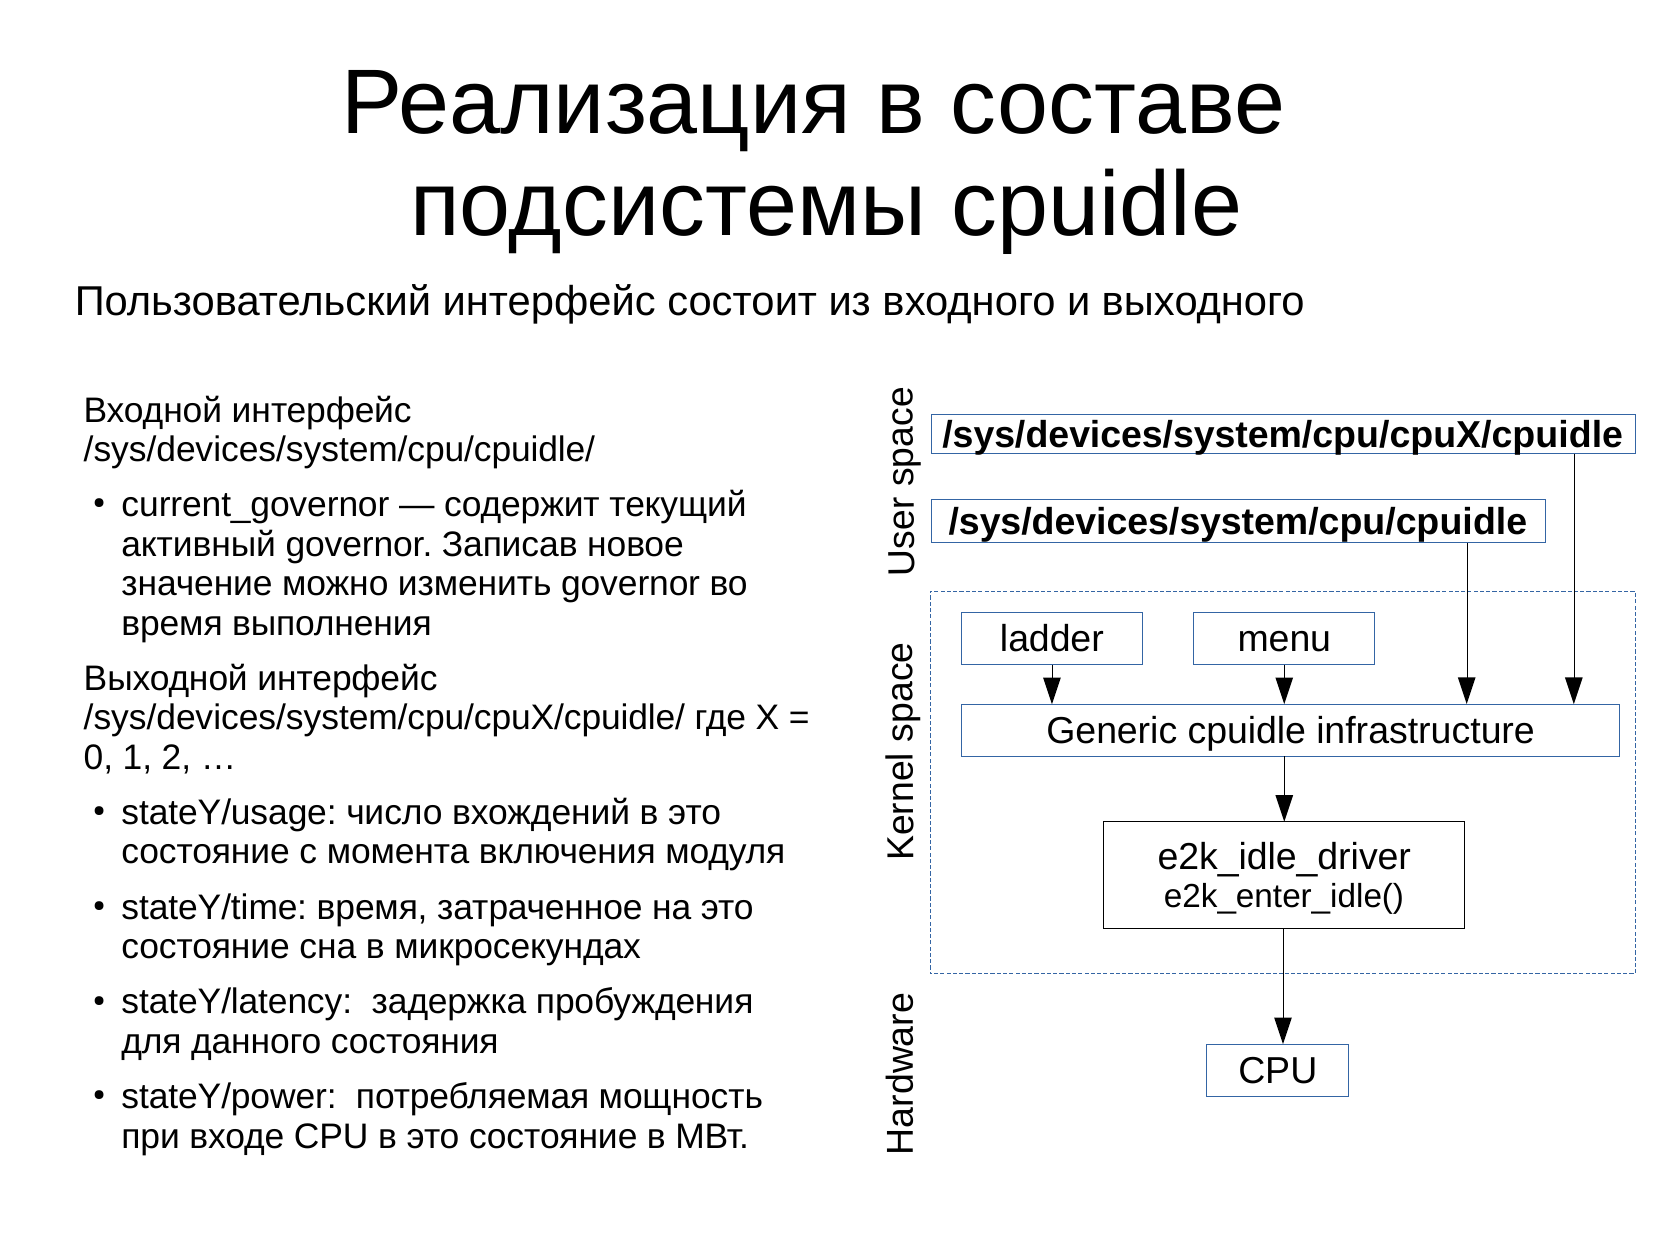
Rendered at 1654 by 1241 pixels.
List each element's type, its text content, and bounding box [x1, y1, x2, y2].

text_box /sys/devices/system/cpu/cpuX/cpuidle [931, 414, 1636, 454]
title Реализация в составе подсистемы cpuidle [82, 49, 1571, 257]
text_box Kernel space [870, 621, 931, 876]
text_box Hardware [871, 974, 930, 1170]
text_box CPU [1206, 1044, 1349, 1097]
text_box Generic cpuidle infrastructure [961, 704, 1620, 757]
text_box Пользовательский интерфейс состоит из входного и выходного [60, 270, 1583, 332]
text_box e2k_idle_driver e2k_enter_idle() [1103, 821, 1465, 929]
text_box User space [870, 367, 932, 592]
list Входной интерфейс /sys/devices/system/cpu/cpuidle/ current_governor — содержит текущий активный governor. Записав новое значение можно изменить governor во время выполнения Выходной интерфейс /sys/devices/system/cpu/cpuX/cpuidle/ где X = 0, 1, 2, … stateY/usage: число вхождений в это состояние с момента включения модуля stateY/time: время, затраченное на это состояние сна в микросекундах stateY/latency: задержка пробуждения для данного состояния stateY/power: потребляемая мощность при входе CPU в это состояние в МВт. [83, 390, 811, 1171]
text_box menu [1193, 612, 1375, 665]
text_box /sys/devices/system/cpu/cpuidle [931, 499, 1546, 543]
text_box ladder [961, 612, 1143, 665]
